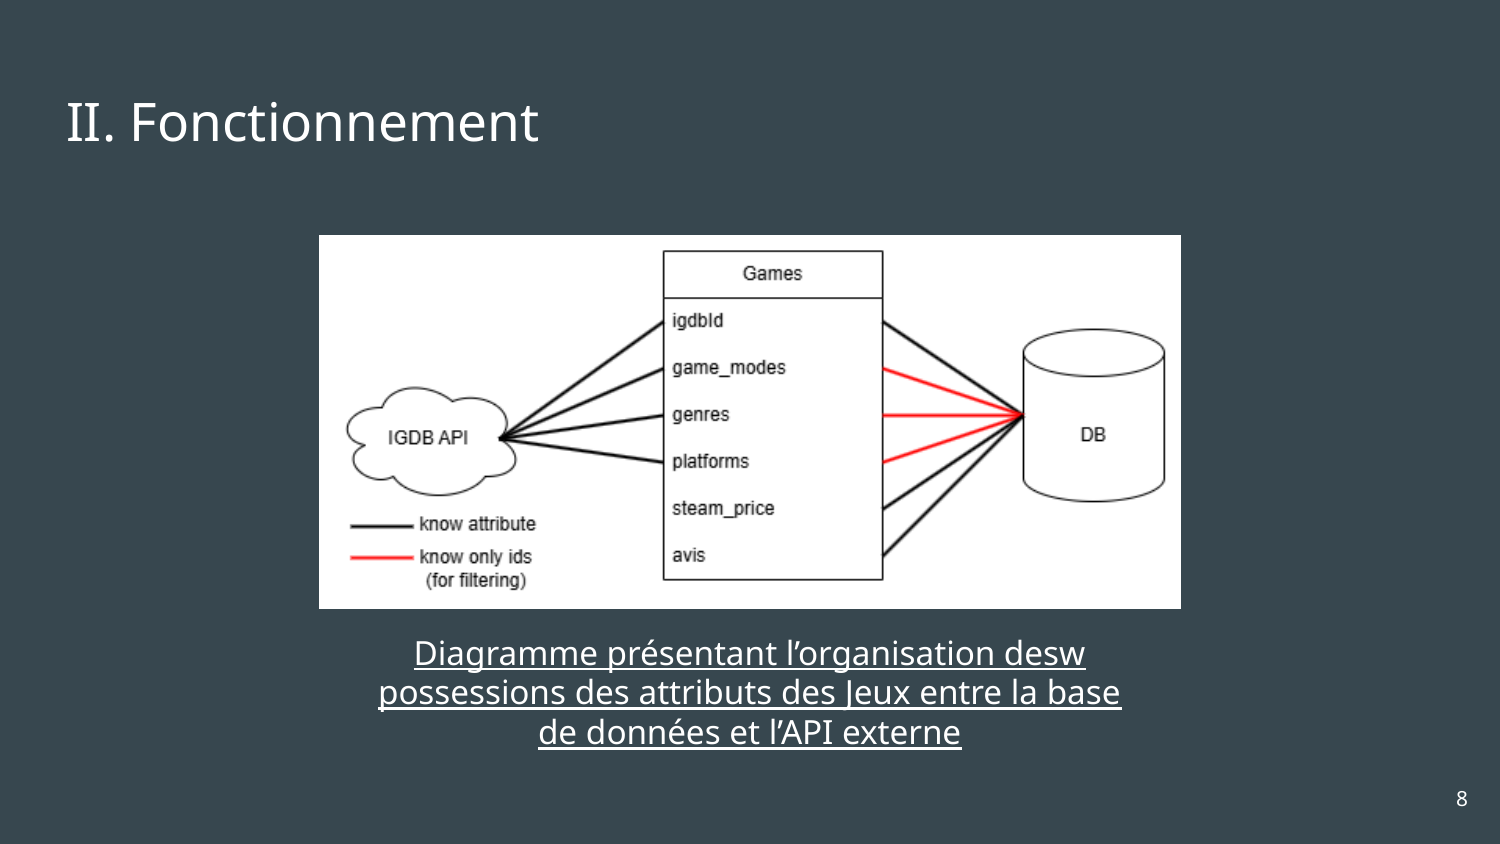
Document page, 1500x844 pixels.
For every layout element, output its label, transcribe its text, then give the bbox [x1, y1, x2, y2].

title II. Fonctionnement [51, 72, 1449, 167]
text_box Diagramme présentant l’organisation desw possessions des attributs des Jeux entre la base de données et l’API externe [343, 616, 1157, 694]
picture [319, 235, 1181, 609]
slide_number <number> [1392, 767, 1483, 833]
